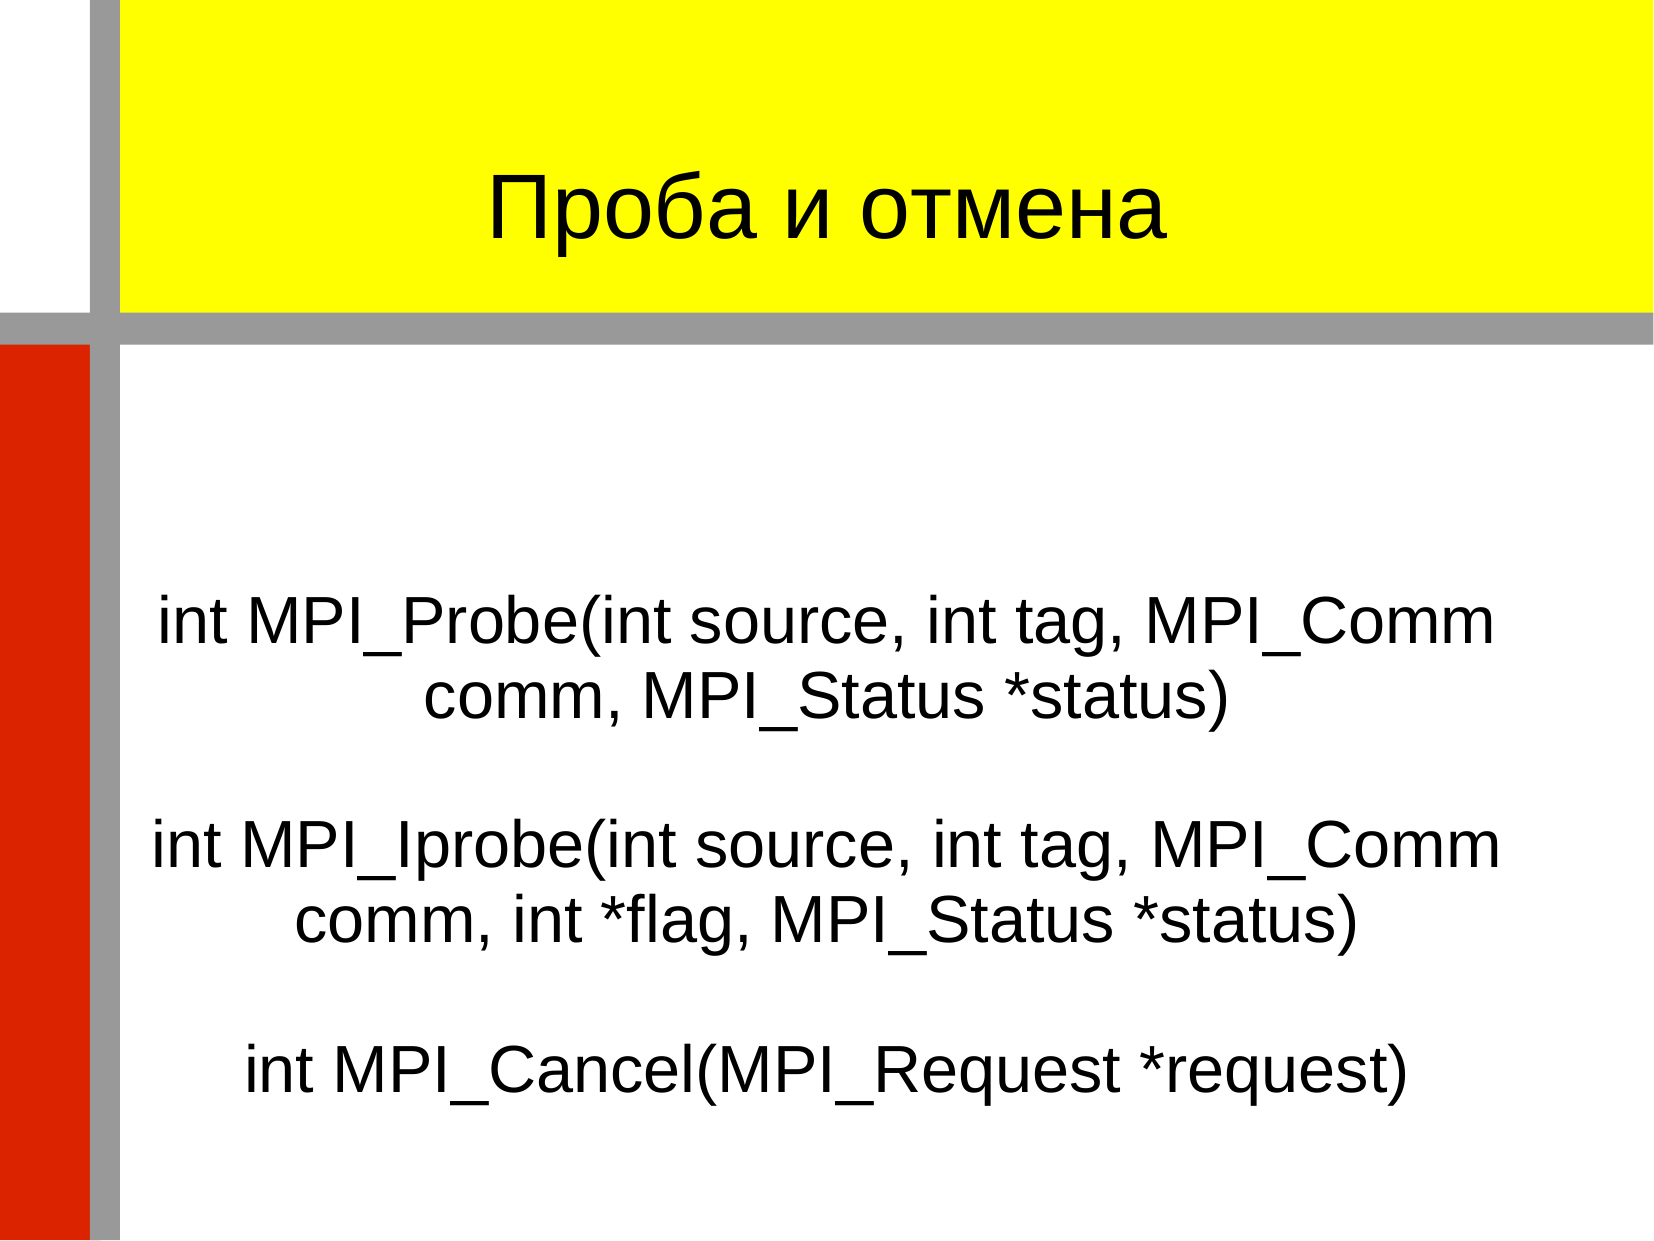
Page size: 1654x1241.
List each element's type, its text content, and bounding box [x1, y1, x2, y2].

subtitle int MPI_Probe(int source, int tag, MPI_Comm comm, MPI_Status *status) int MPI_Iprobe(int source, int tag, MPI_Comm comm, int *flag, MPI_Status *status) int MPI_Cancel(MPI_Request *request) [121, 391, 1534, 1241]
title Проба и отмена [121, 102, 1534, 311]
